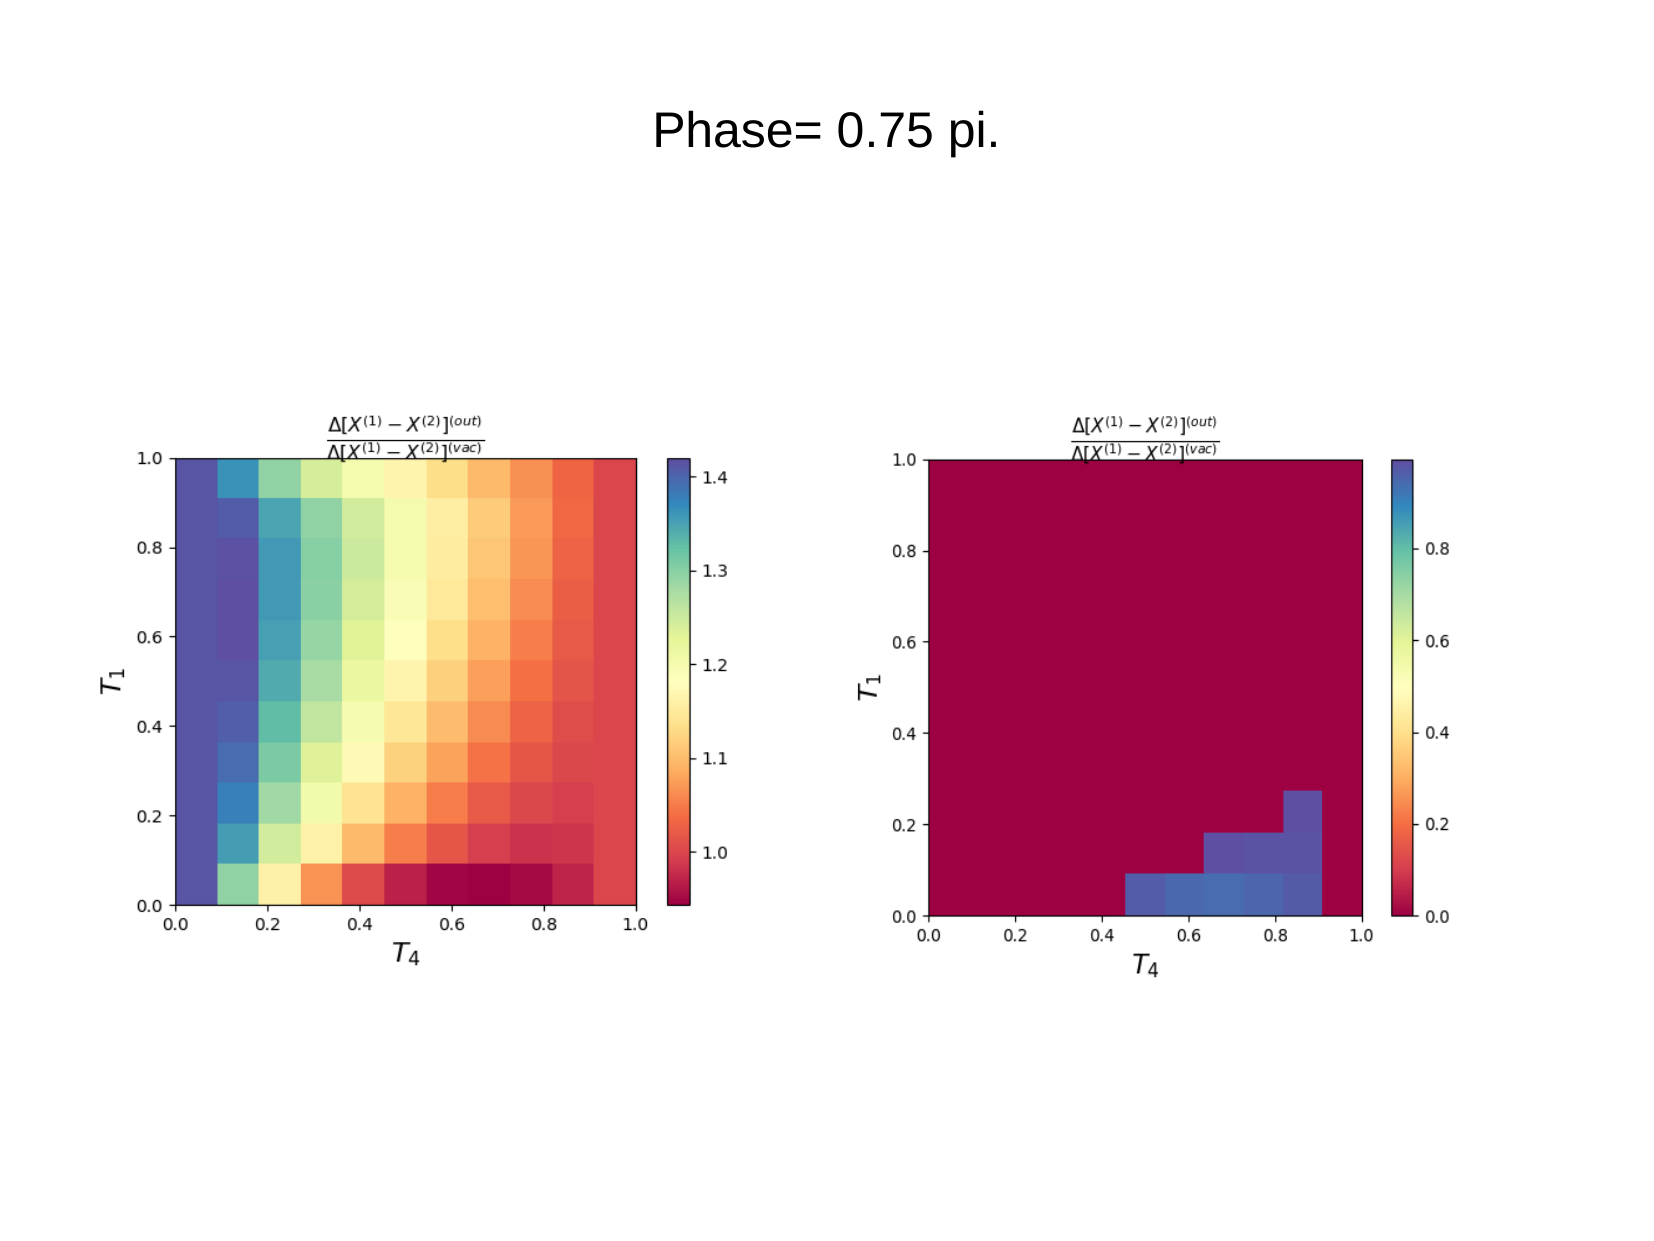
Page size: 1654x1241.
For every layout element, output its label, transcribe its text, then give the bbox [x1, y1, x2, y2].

picture [42, 388, 1553, 981]
title Phase= 0.75 pi. [578, 94, 1075, 166]
